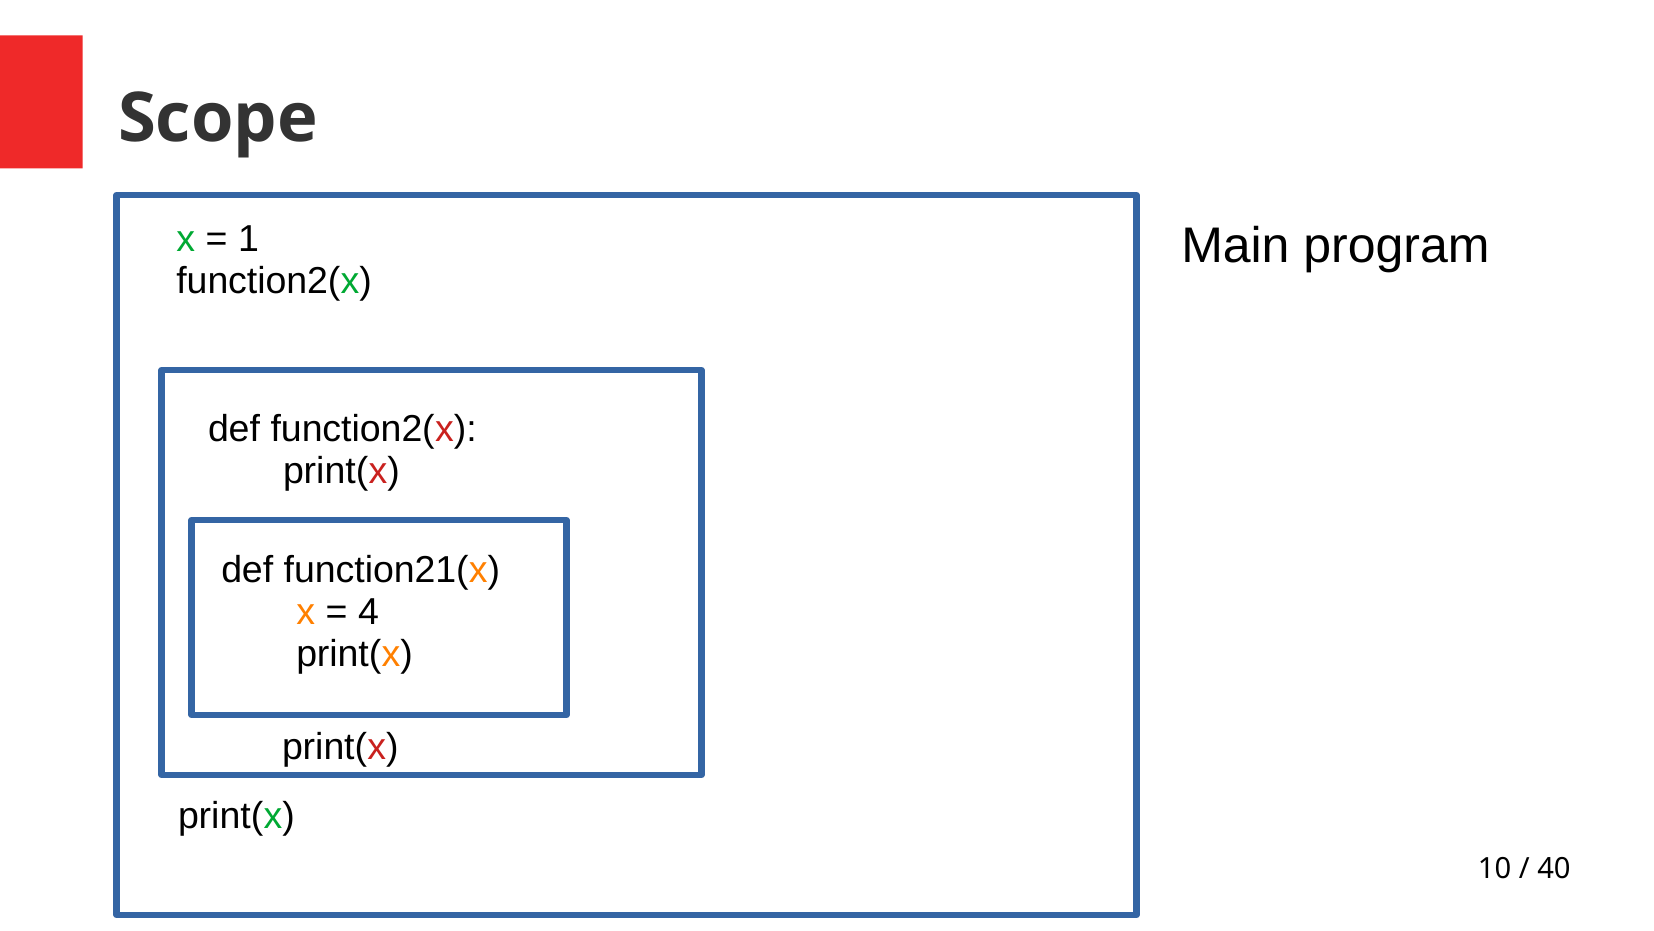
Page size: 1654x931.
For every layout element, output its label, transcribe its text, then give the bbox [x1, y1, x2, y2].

text_box x = 1 function2(x) [161, 210, 702, 309]
title Scope [118, 37, 1571, 193]
text_box print(x) [267, 718, 808, 776]
text_box def function2(x): print(x) [193, 400, 734, 506]
text_box def function21(x) x = 4 print(x) [206, 541, 747, 683]
text_box Main program [1166, 210, 1512, 281]
text_box print(x) [163, 787, 704, 845]
